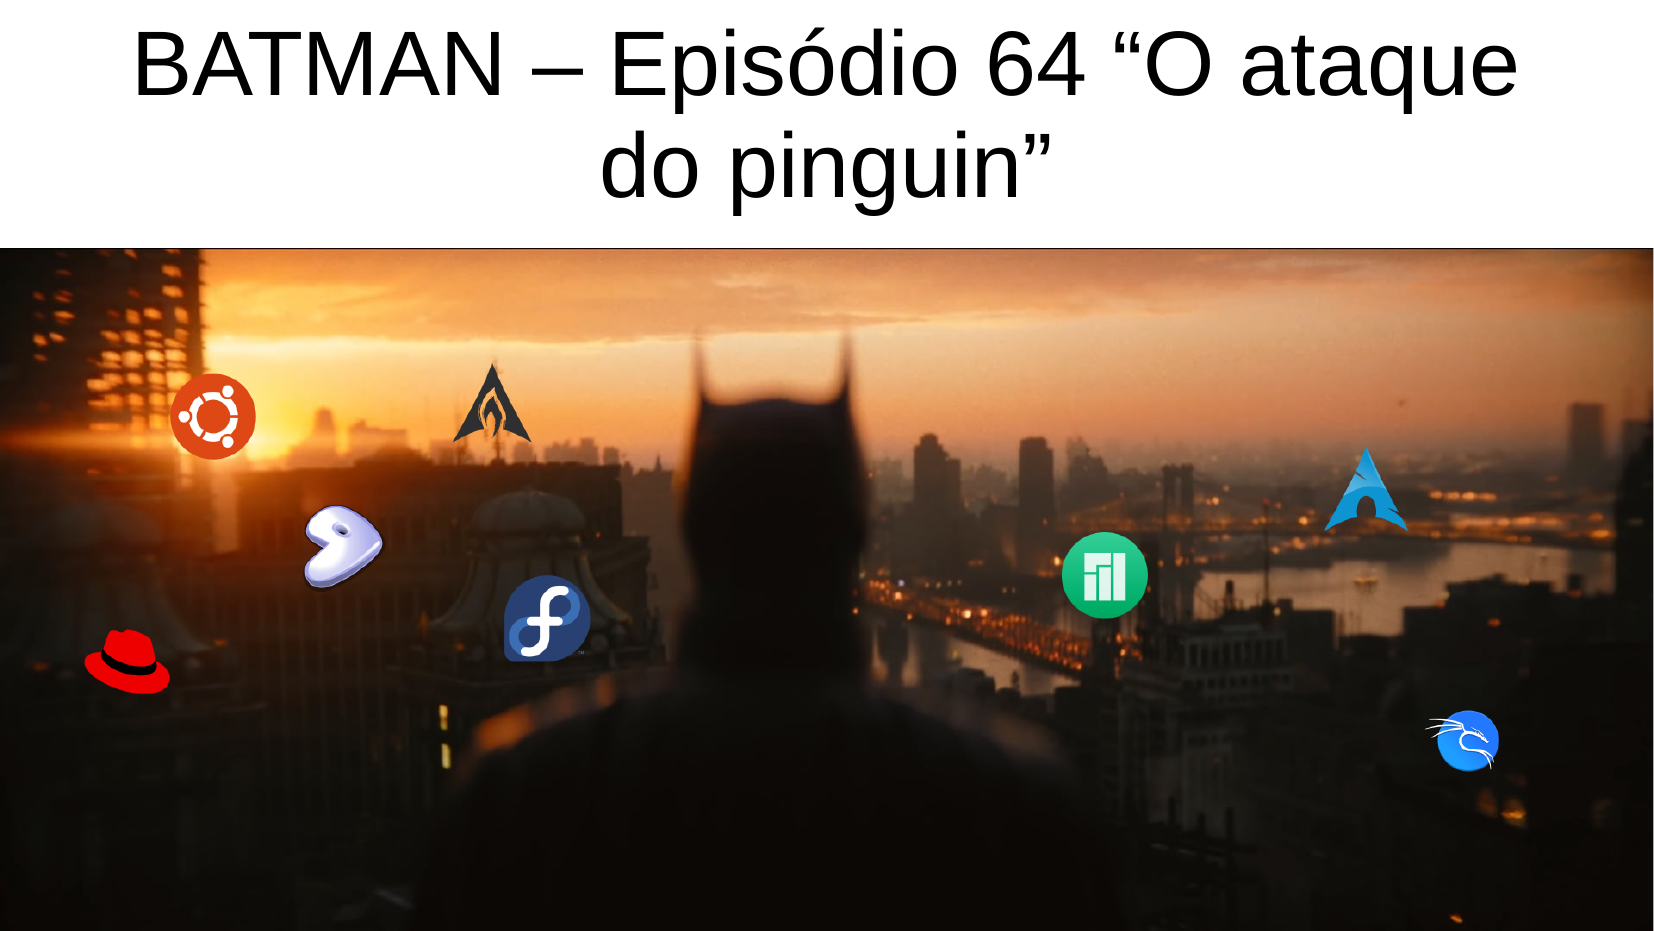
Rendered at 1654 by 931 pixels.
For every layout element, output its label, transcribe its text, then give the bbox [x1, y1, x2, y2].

title BATMAN – Episódio 64 “O ataque do pinguin” [82, 12, 1571, 218]
picture [0, 248, 1654, 931]
